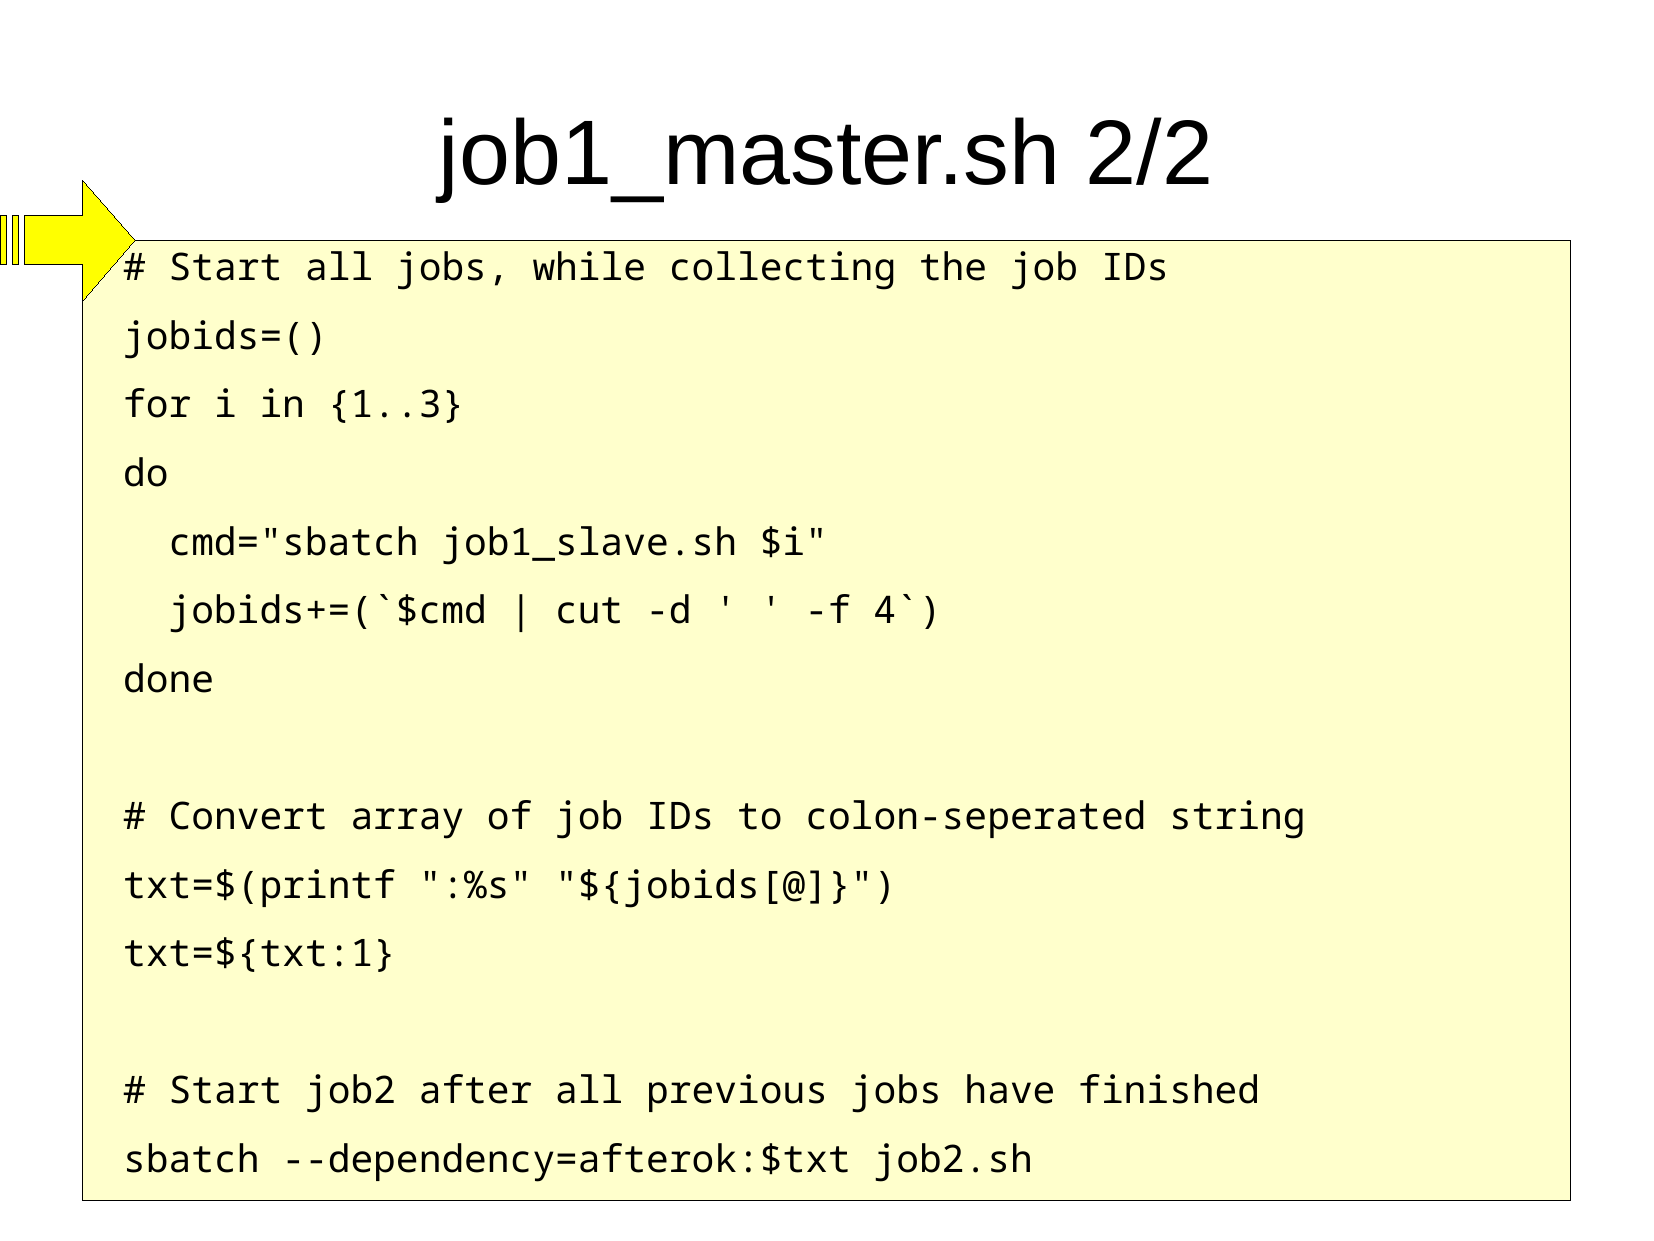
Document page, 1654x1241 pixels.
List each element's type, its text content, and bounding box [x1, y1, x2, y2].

text_box [0, 215, 7, 265]
title job1_master.sh 2/2 [82, 49, 1571, 240]
list # Start all jobs, while collecting the job IDs jobids=() for i in {1..3} do cmd="sbatch job1_slave.sh $i" jobids+=(`$cmd | cut -d ' ' -f 4`) done # Convert array of job IDs to colon-seperated string txt=$(printf ":%s" "${jobids[@]}") txt=${txt:1} # Start job2 after all previous jobs have finished sbatch --dependency=afterok:$txt job2.sh [82, 240, 1571, 1201]
text_box [24, 180, 136, 302]
text_box [12, 215, 19, 265]
